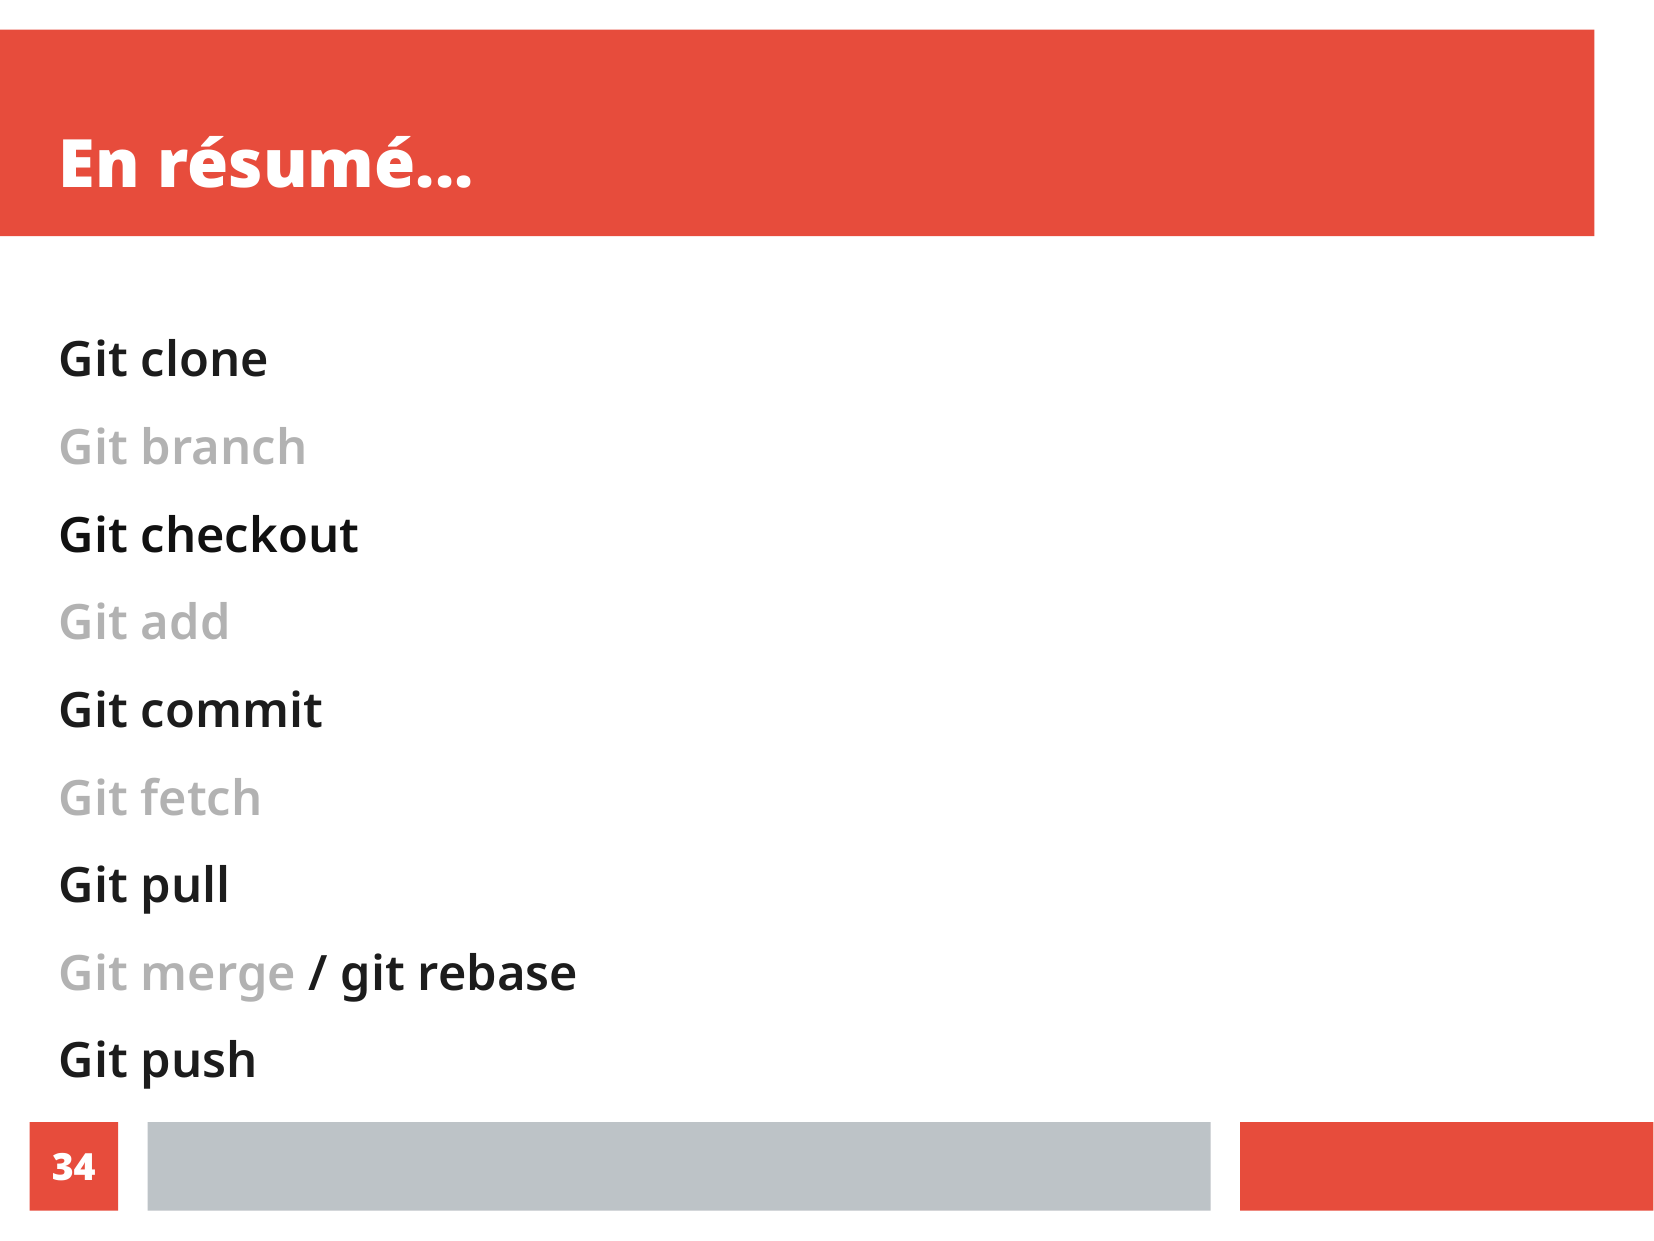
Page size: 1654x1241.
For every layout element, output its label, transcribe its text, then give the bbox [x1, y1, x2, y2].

list Git clone Git branch Git checkout Git add Git commit Git fetch Git pull Git merge / git rebase Git push [59, 324, 1565, 1093]
title En résumé... [59, 59, 1595, 207]
